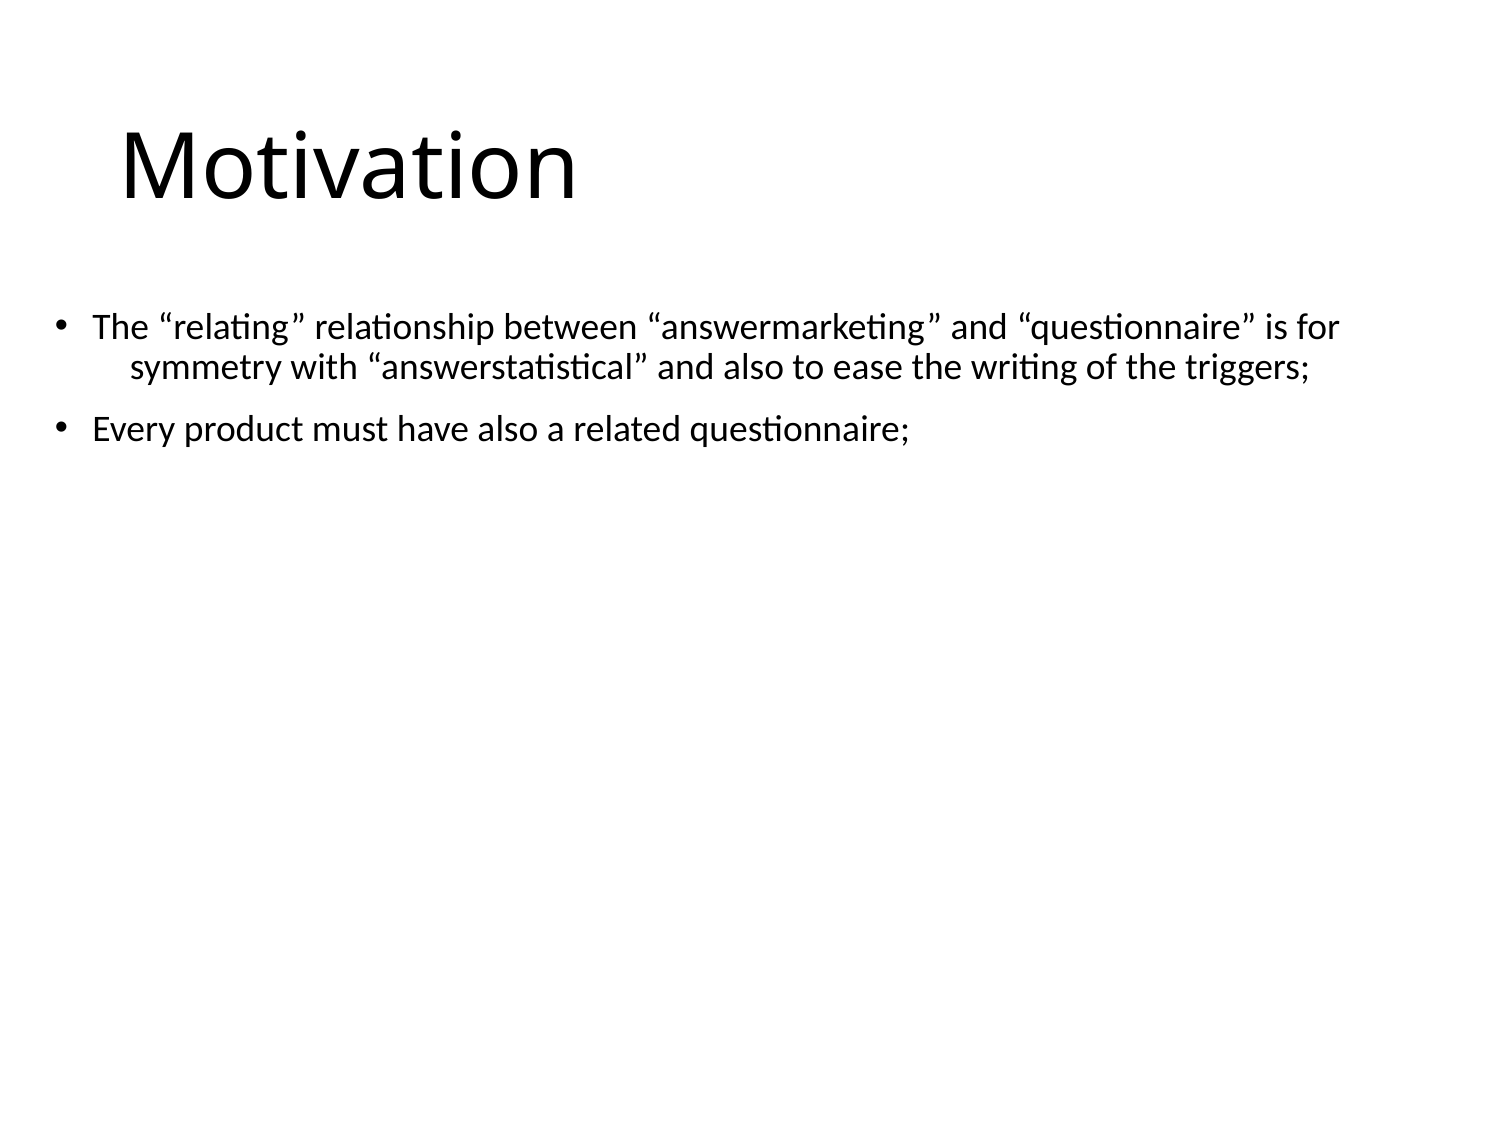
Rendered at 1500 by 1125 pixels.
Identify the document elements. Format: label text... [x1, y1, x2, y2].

list The “relating” relationship between “answermarketing” and “questionnaire” is for symmetry with “answerstatistical” and also to ease the writing of the triggers; Every product must have also a related questionnaire; [39, 299, 1397, 1014]
title Motivation [103, 59, 1397, 278]
